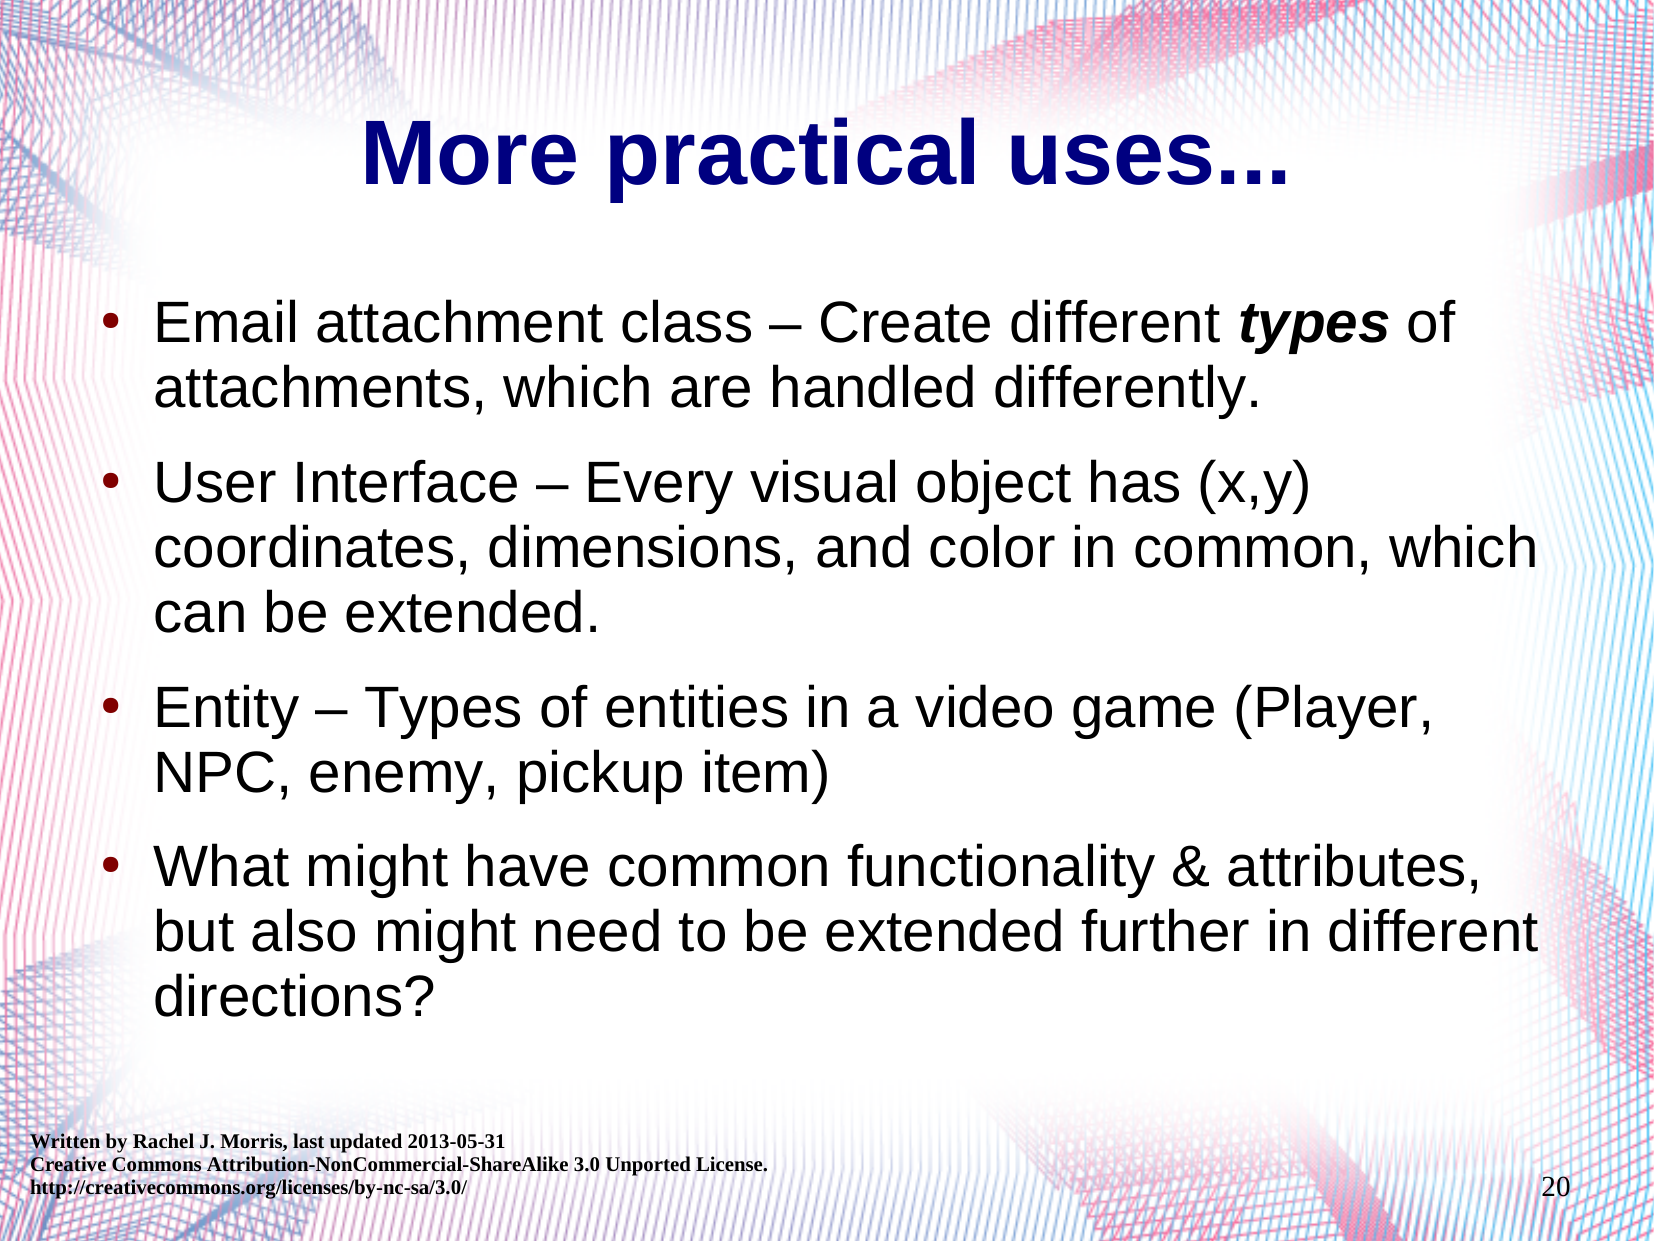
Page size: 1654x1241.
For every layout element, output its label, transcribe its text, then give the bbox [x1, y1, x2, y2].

picture [0, 0, 1654, 1241]
list Email attachment class – Create different types of attachments, which are handled differently. User Interface – Every visual object has (x,y) coordinates, dimensions, and color in common, which can be extended. Entity – Types of entities in a video game (Player, NPC, enemy, pickup item) What might have common functionality & attributes, but also might need to be extended further in different directions? [82, 290, 1571, 1030]
title More practical uses... [82, 49, 1571, 257]
